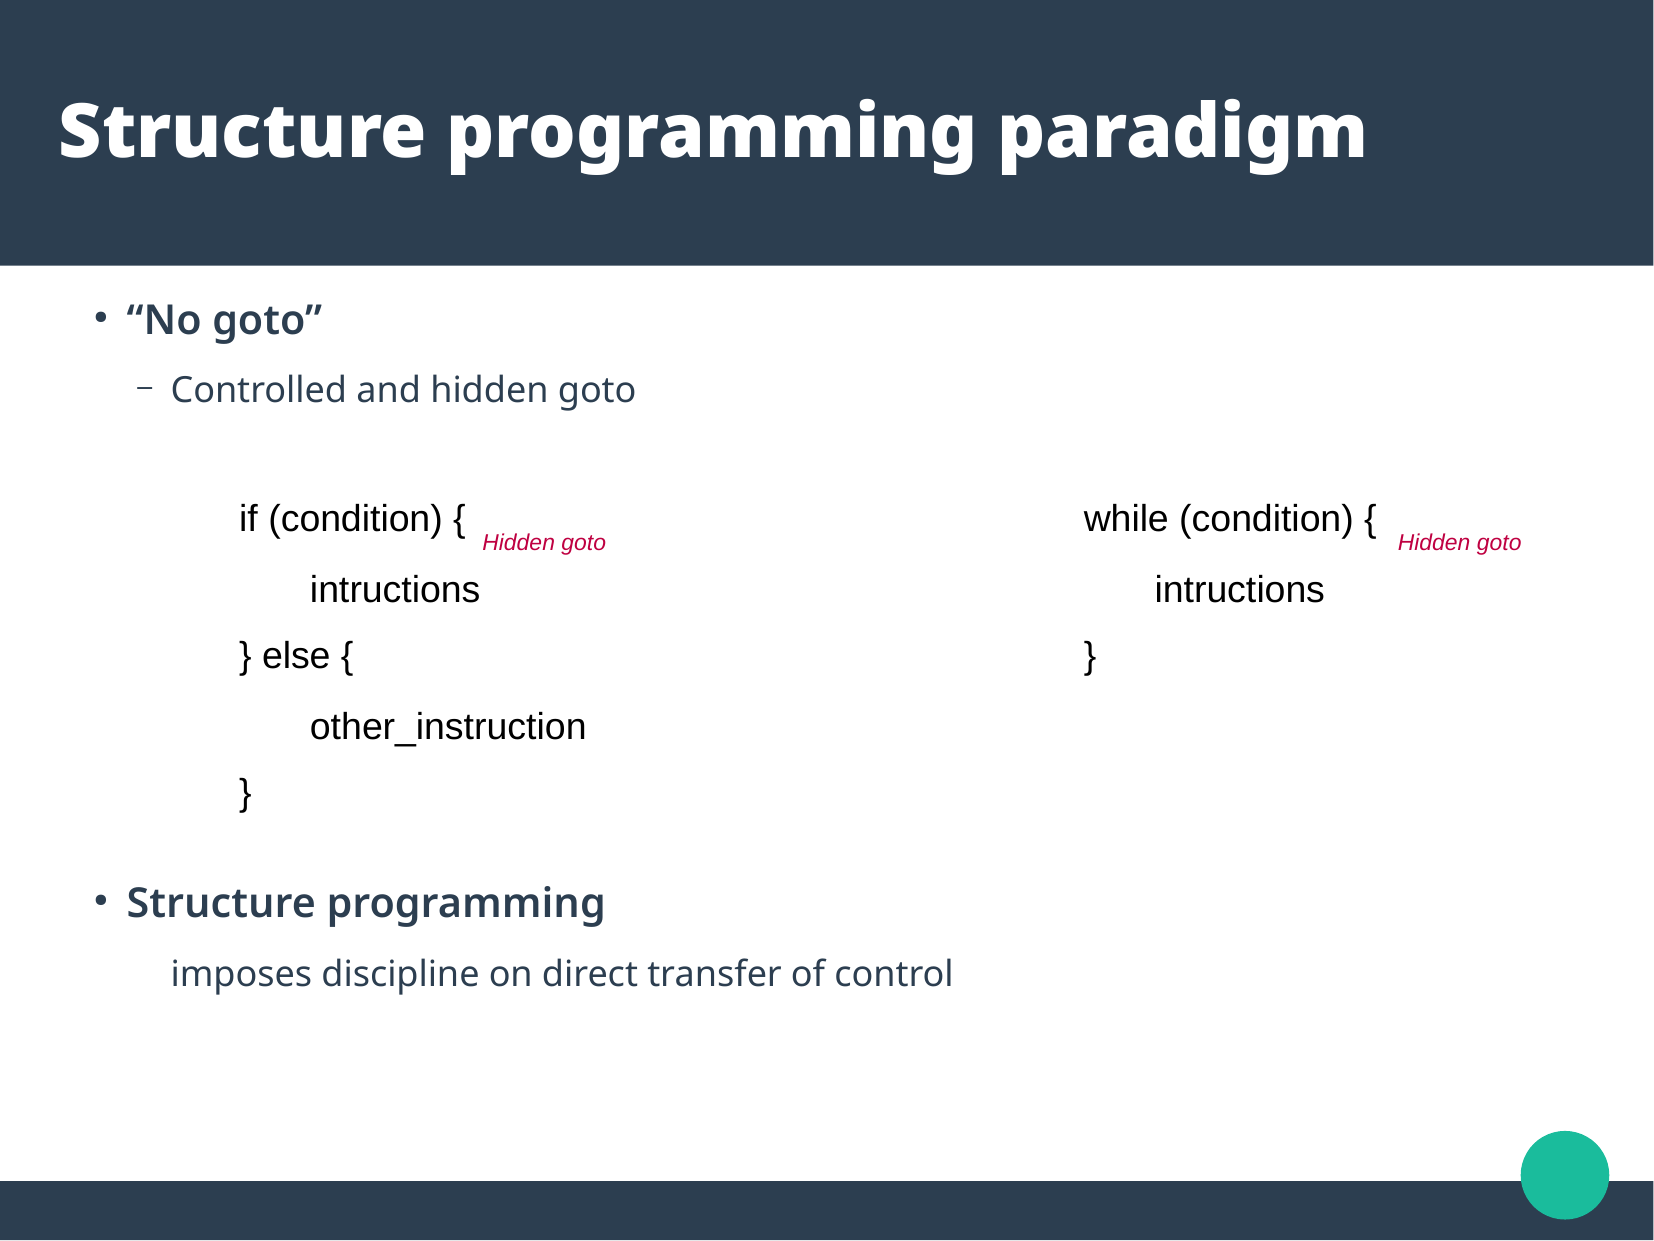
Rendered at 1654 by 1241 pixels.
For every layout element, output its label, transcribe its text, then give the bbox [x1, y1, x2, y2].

text_box Hidden goto [467, 522, 622, 563]
text_box while (condition) { intructions } [998, 489, 1392, 684]
title Structure programming paradigm [59, 49, 1595, 207]
list “No goto” Controlled and hidden goto Structure programming imposes discipline on direct transfer of control [82, 290, 1571, 1010]
text_box if (condition) { intructions } else { other_instruction } [153, 489, 602, 821]
text_box Hidden goto [1383, 522, 1537, 563]
